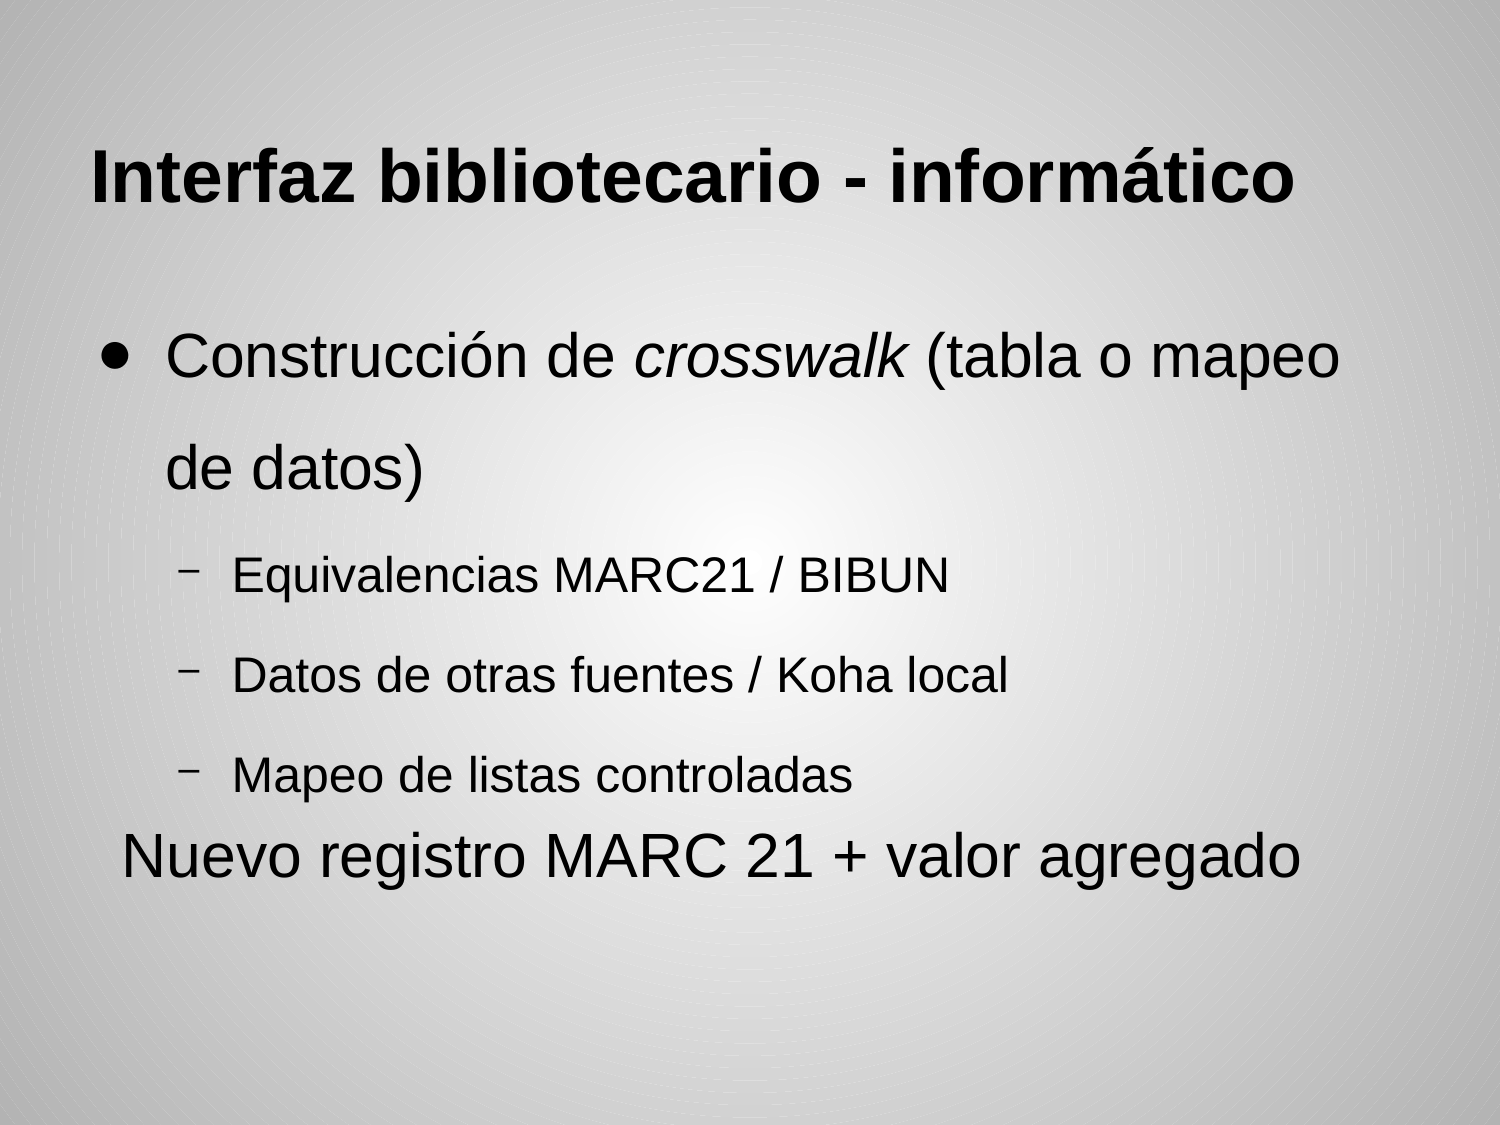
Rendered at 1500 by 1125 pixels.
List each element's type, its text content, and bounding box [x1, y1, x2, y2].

list Construcción de crosswalk (tabla o mapeo de datos) Equivalencias MARC21 / BIBUN Datos de otras fuentes / Koha local Mapeo de listas controladas Nuevo registro MARC 21 + valor agregado [75, 262, 1425, 1078]
title Interfaz bibliotecario - informático [75, 45, 1425, 233]
